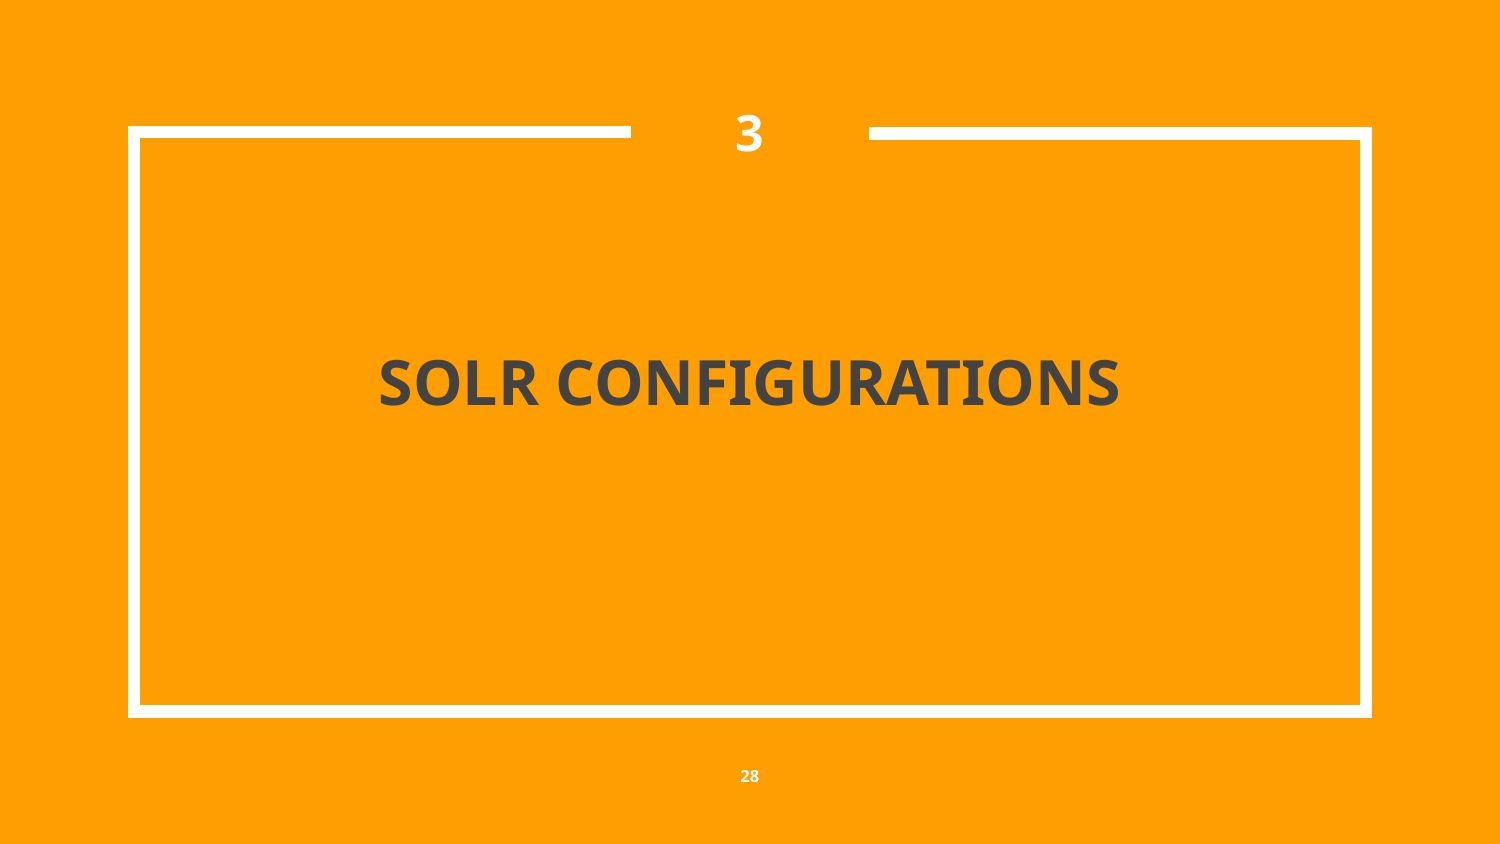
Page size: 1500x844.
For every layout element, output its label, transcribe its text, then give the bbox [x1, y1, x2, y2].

text_box 3 [633, 86, 867, 178]
title SOLR CONFIGURATIONS [317, 324, 1183, 433]
slide_number <number> [0, 711, 1500, 844]
